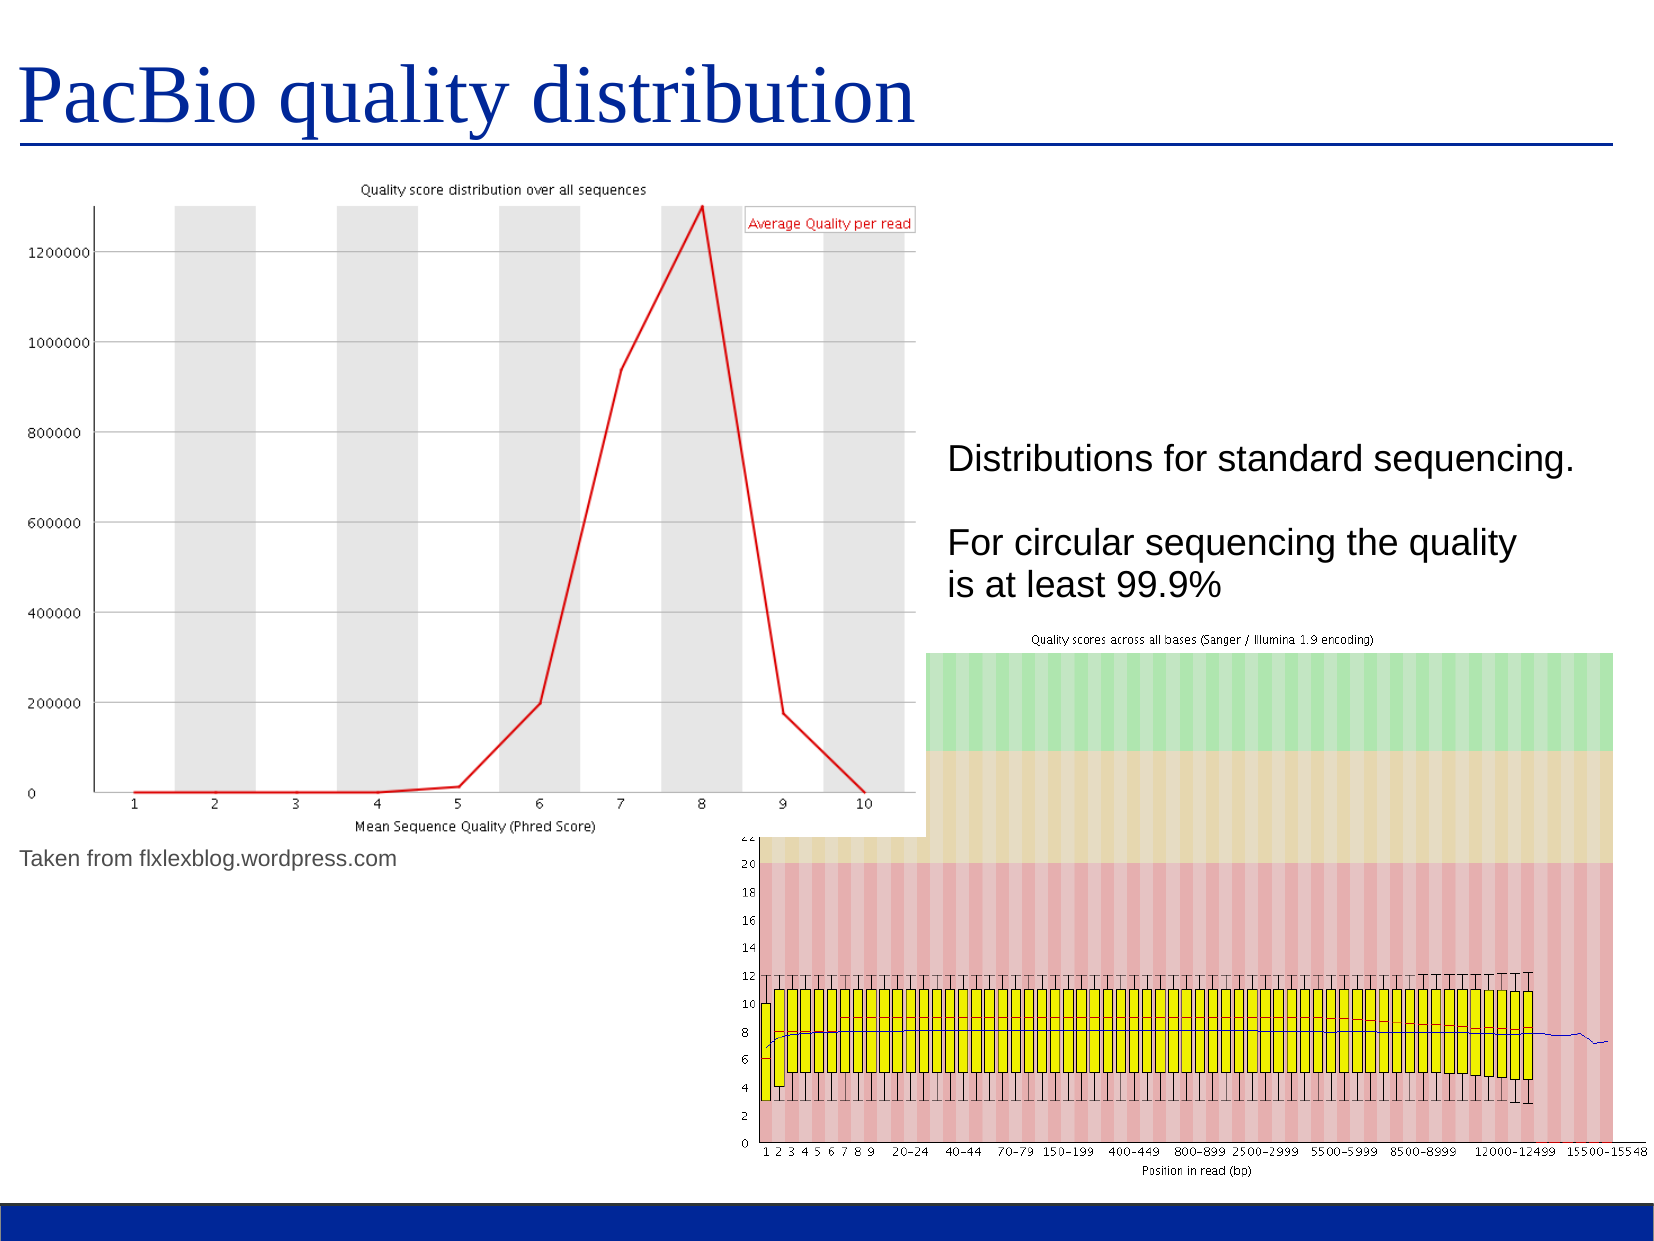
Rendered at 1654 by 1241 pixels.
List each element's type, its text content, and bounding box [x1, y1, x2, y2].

picture [25, 161, 1654, 1179]
title PacBio quality distribution [17, 0, 1589, 198]
text_box Taken from flxlexblog.wordpress.com [4, 838, 413, 891]
text_box Distributions for standard sequencing. For circular sequencing the quality is at least 99.9% [932, 429, 1591, 655]
